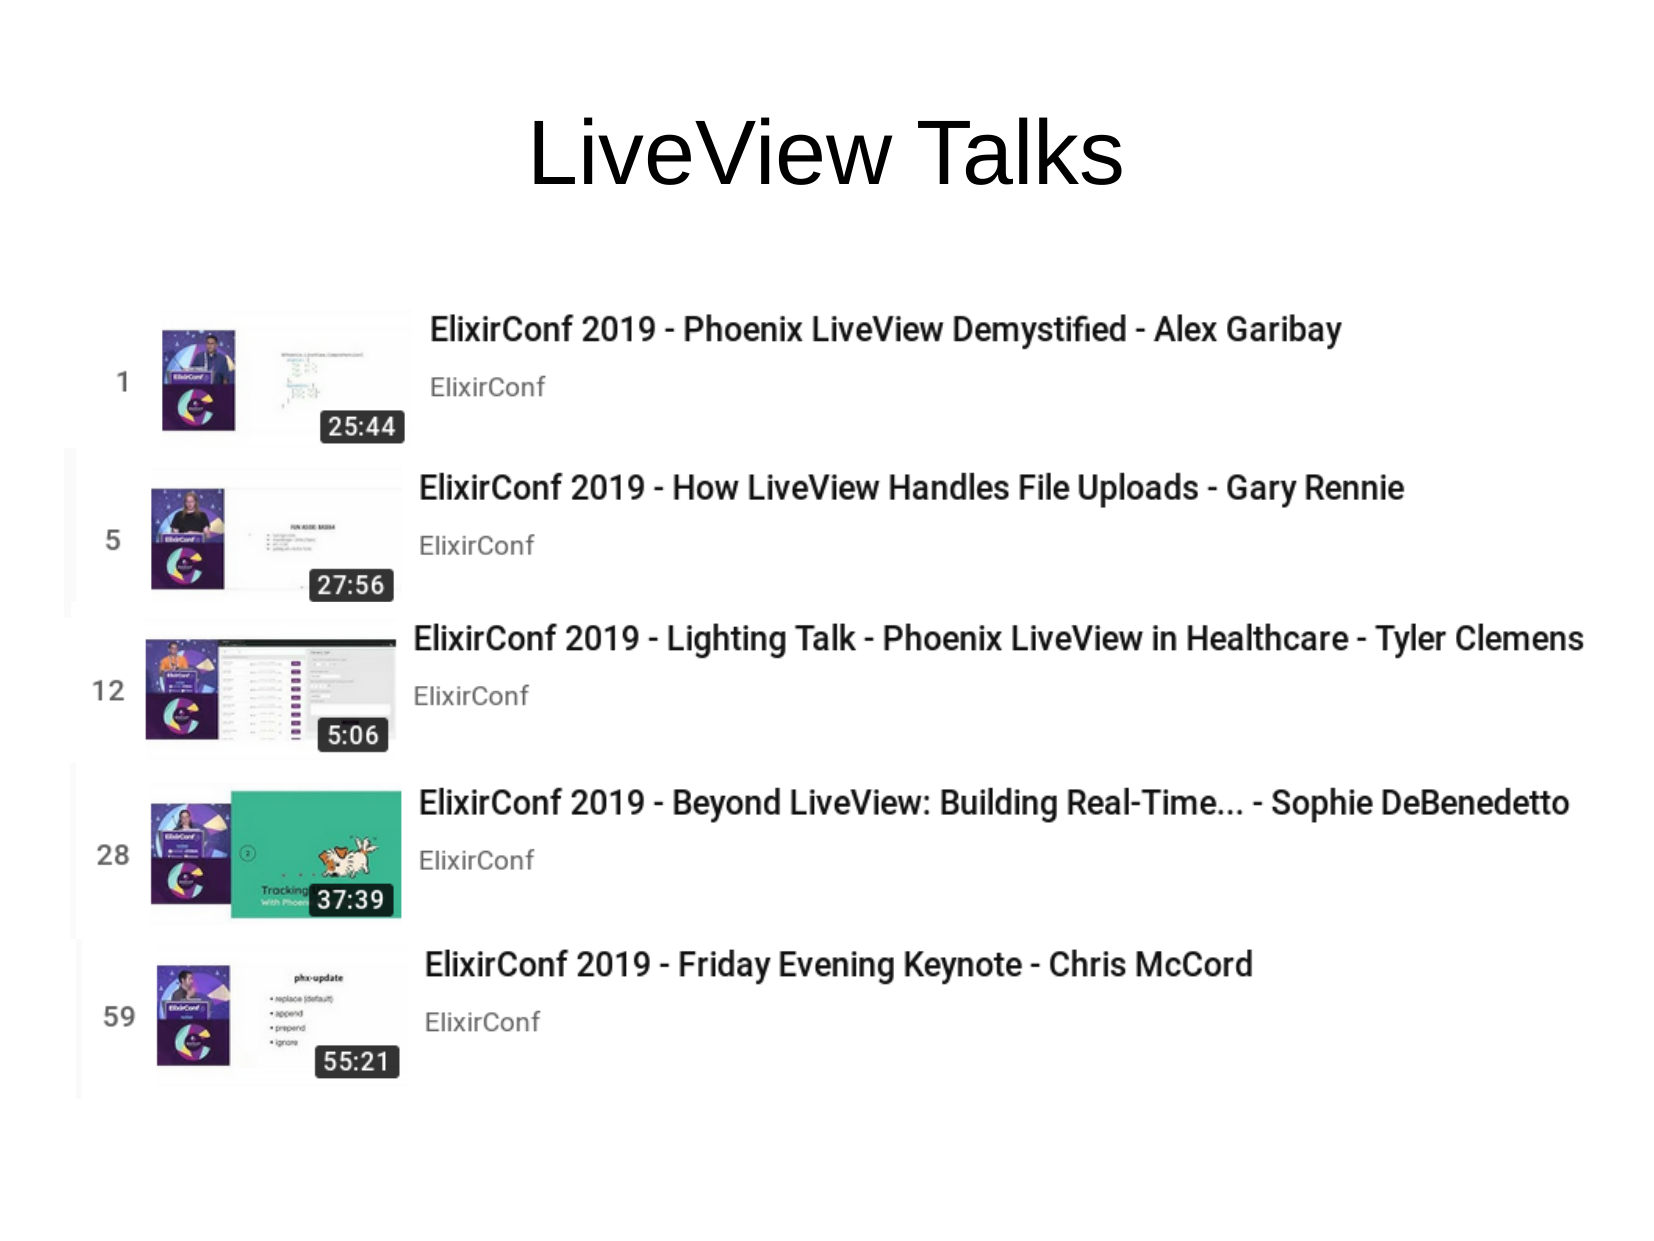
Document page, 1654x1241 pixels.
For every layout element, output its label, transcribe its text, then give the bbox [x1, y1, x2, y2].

picture [64, 288, 1613, 1099]
title LiveView Talks [82, 49, 1571, 257]
